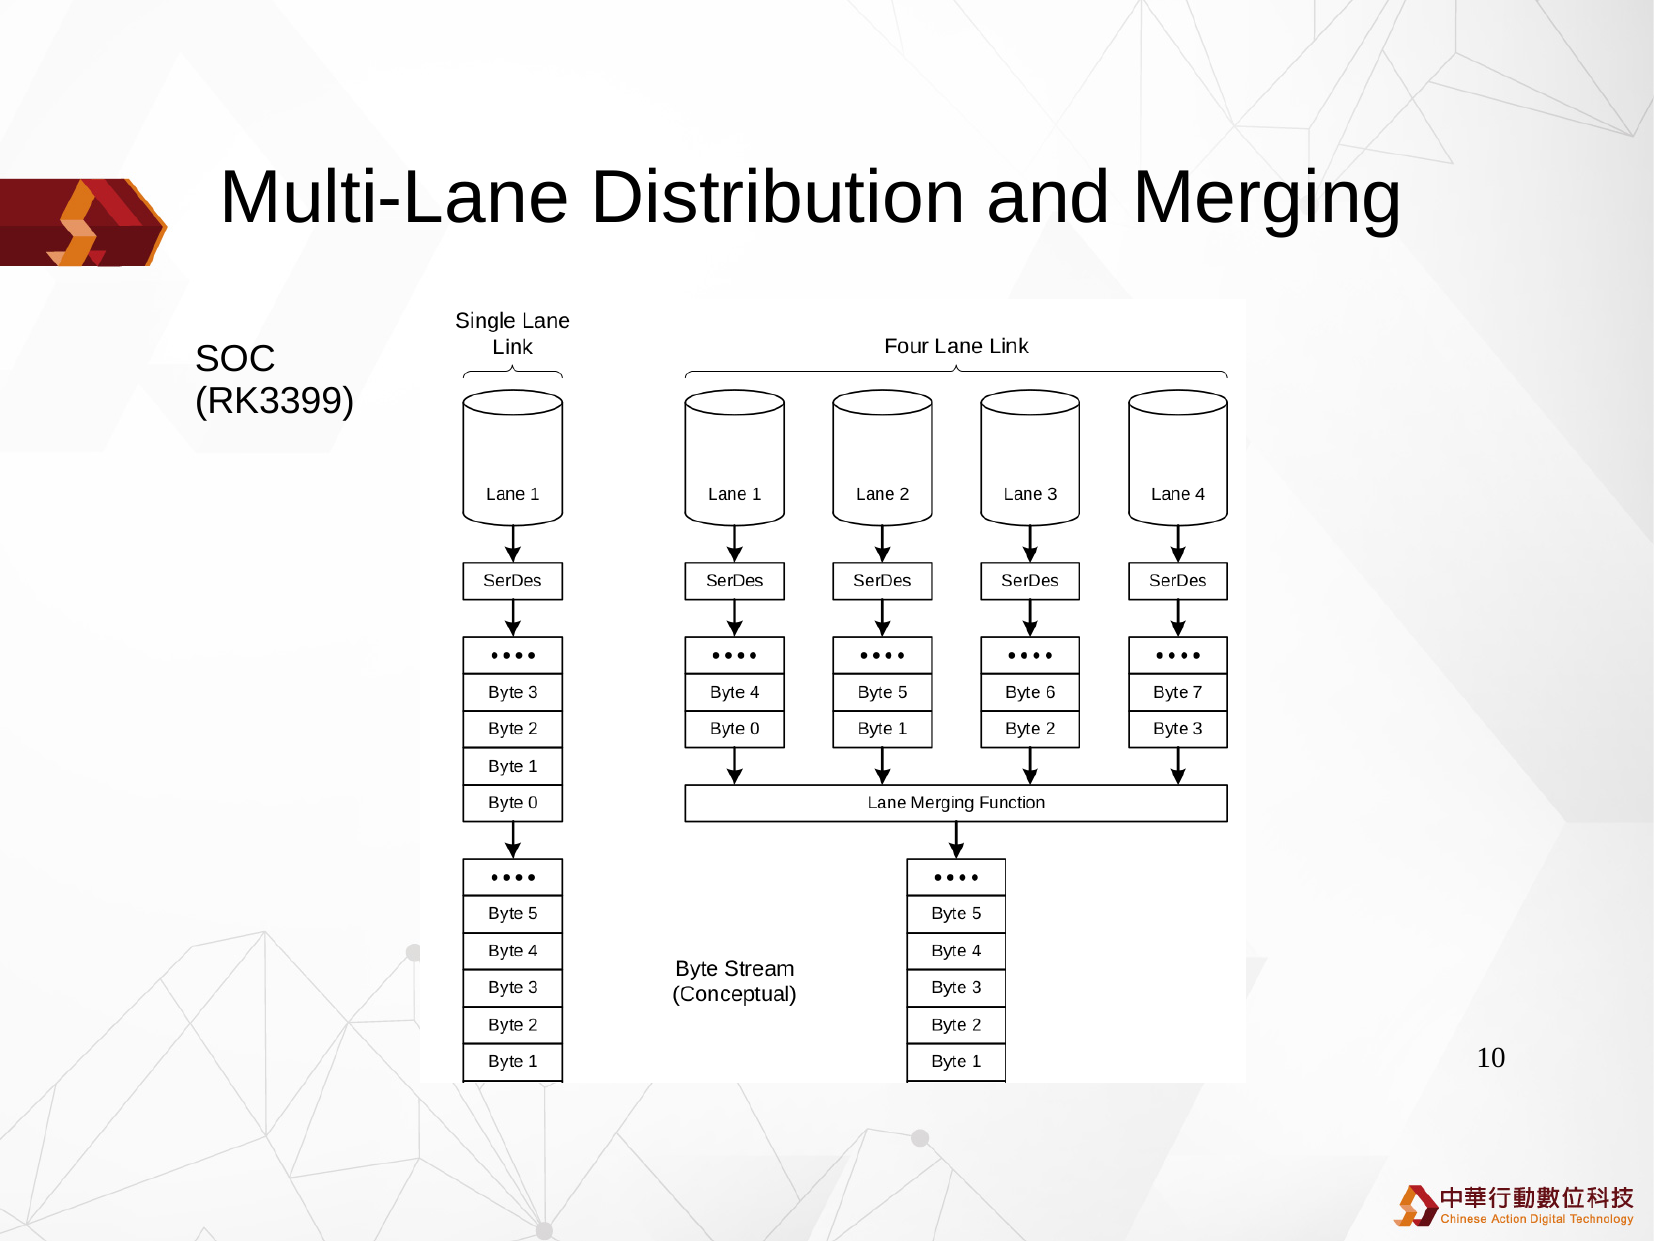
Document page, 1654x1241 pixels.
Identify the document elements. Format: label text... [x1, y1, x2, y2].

text_box SOC (RK3399) [180, 330, 406, 436]
picture [0, 0, 1654, 1241]
title Multi-Lane Distribution and Merging [118, 112, 1506, 281]
